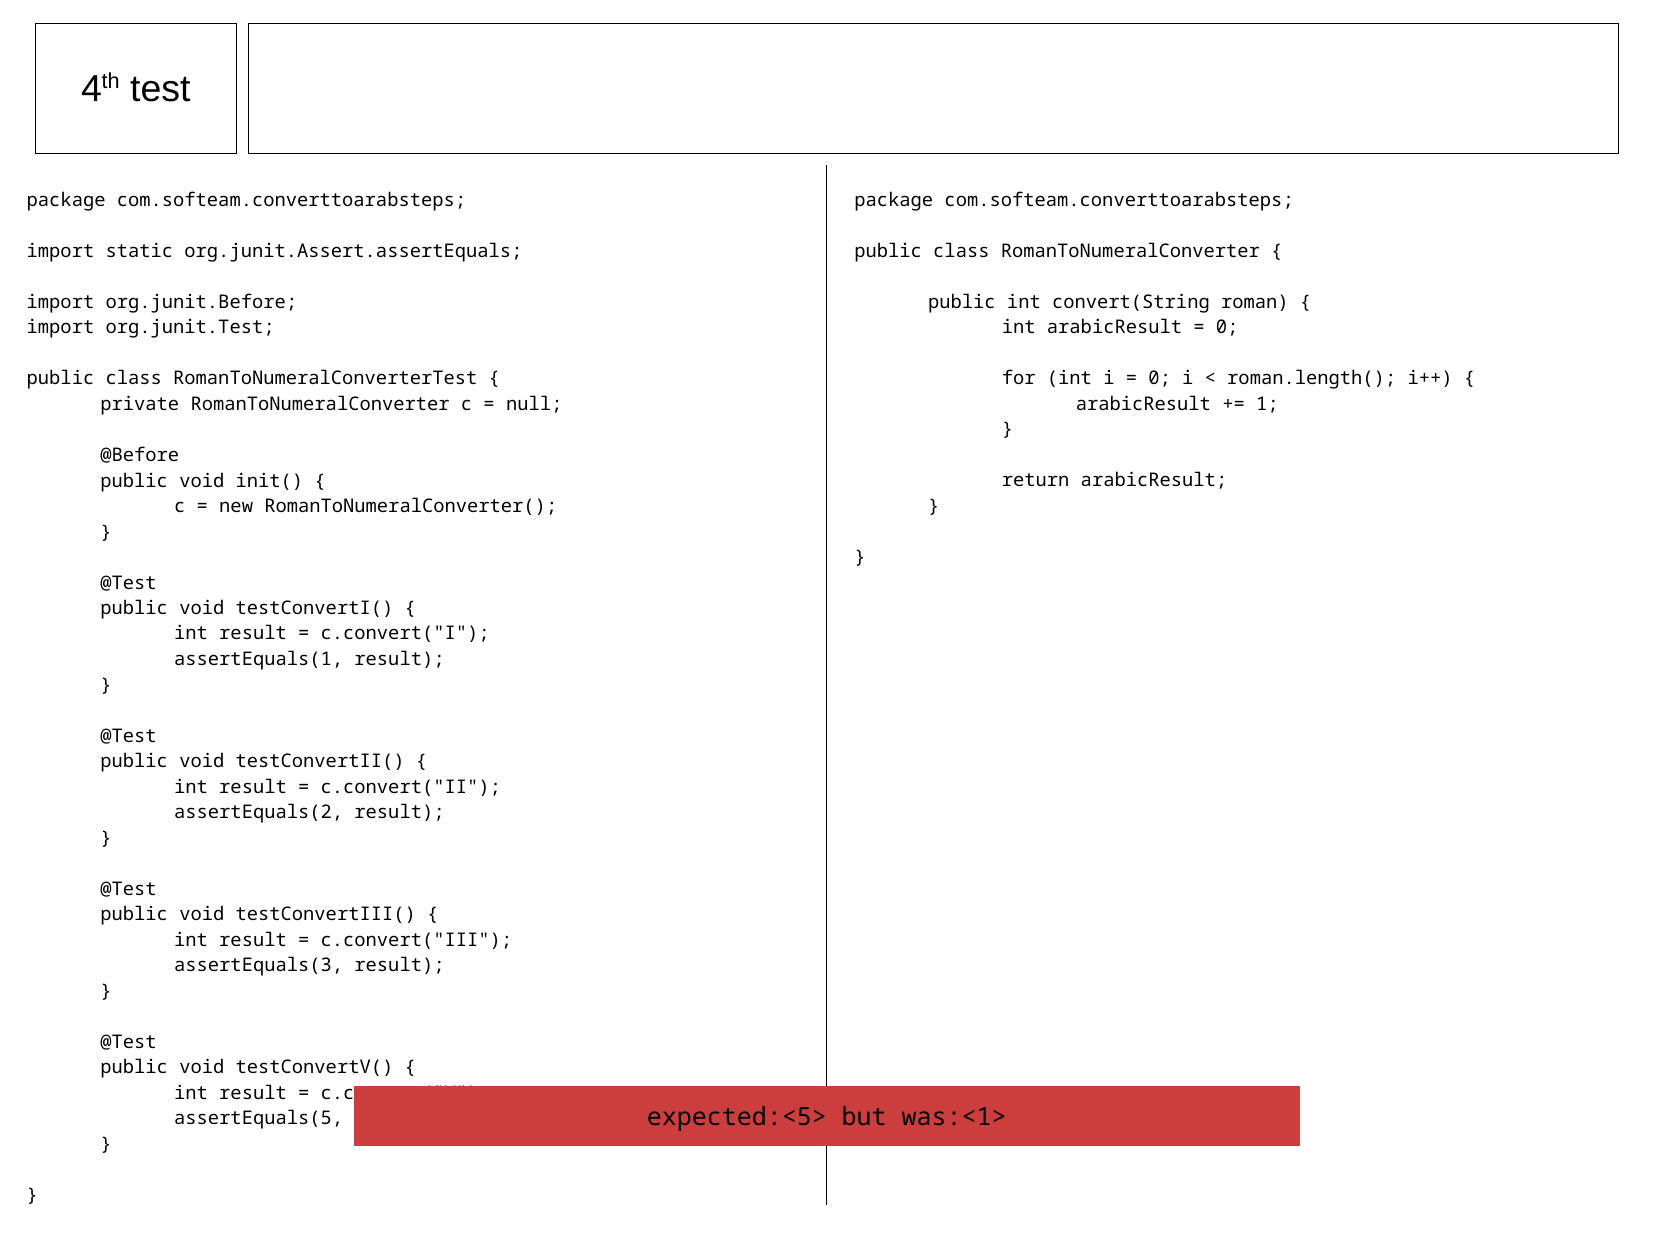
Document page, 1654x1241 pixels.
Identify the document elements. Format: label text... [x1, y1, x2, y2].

text_box 4th test [35, 23, 237, 154]
text_box expected:<5> but was:<1> [354, 1086, 1300, 1146]
text_box package com.softeam.converttoarabsteps; import static org.junit.Assert.assertEquals; import org.junit.Before; import org.junit.Test; public class RomanToNumeralConverterTest { private RomanToNumeralConverter c = null; @Before public void init() { c = new RomanToNumeralConverter(); } @Test public void testConvertI() { int result = c.convert("I"); assertEquals(1, result); } @Test public void testConvertII() { int result = c.convert("II"); assertEquals(2, result); } @Test public void testConvertIII() { int result = c.convert("III"); assertEquals(3, result); } @Test public void testConvertV() { int result = c.convert("V"); assertEquals(5, result); } } [11, 178, 792, 1075]
text_box package com.softeam.converttoarabsteps; public class RomanToNumeralConverter { public int convert(String roman) { int arabicResult = 0; for (int i = 0; i < roman.length(); i++) { arabicResult += 1; } return arabicResult; } } [839, 178, 1620, 525]
